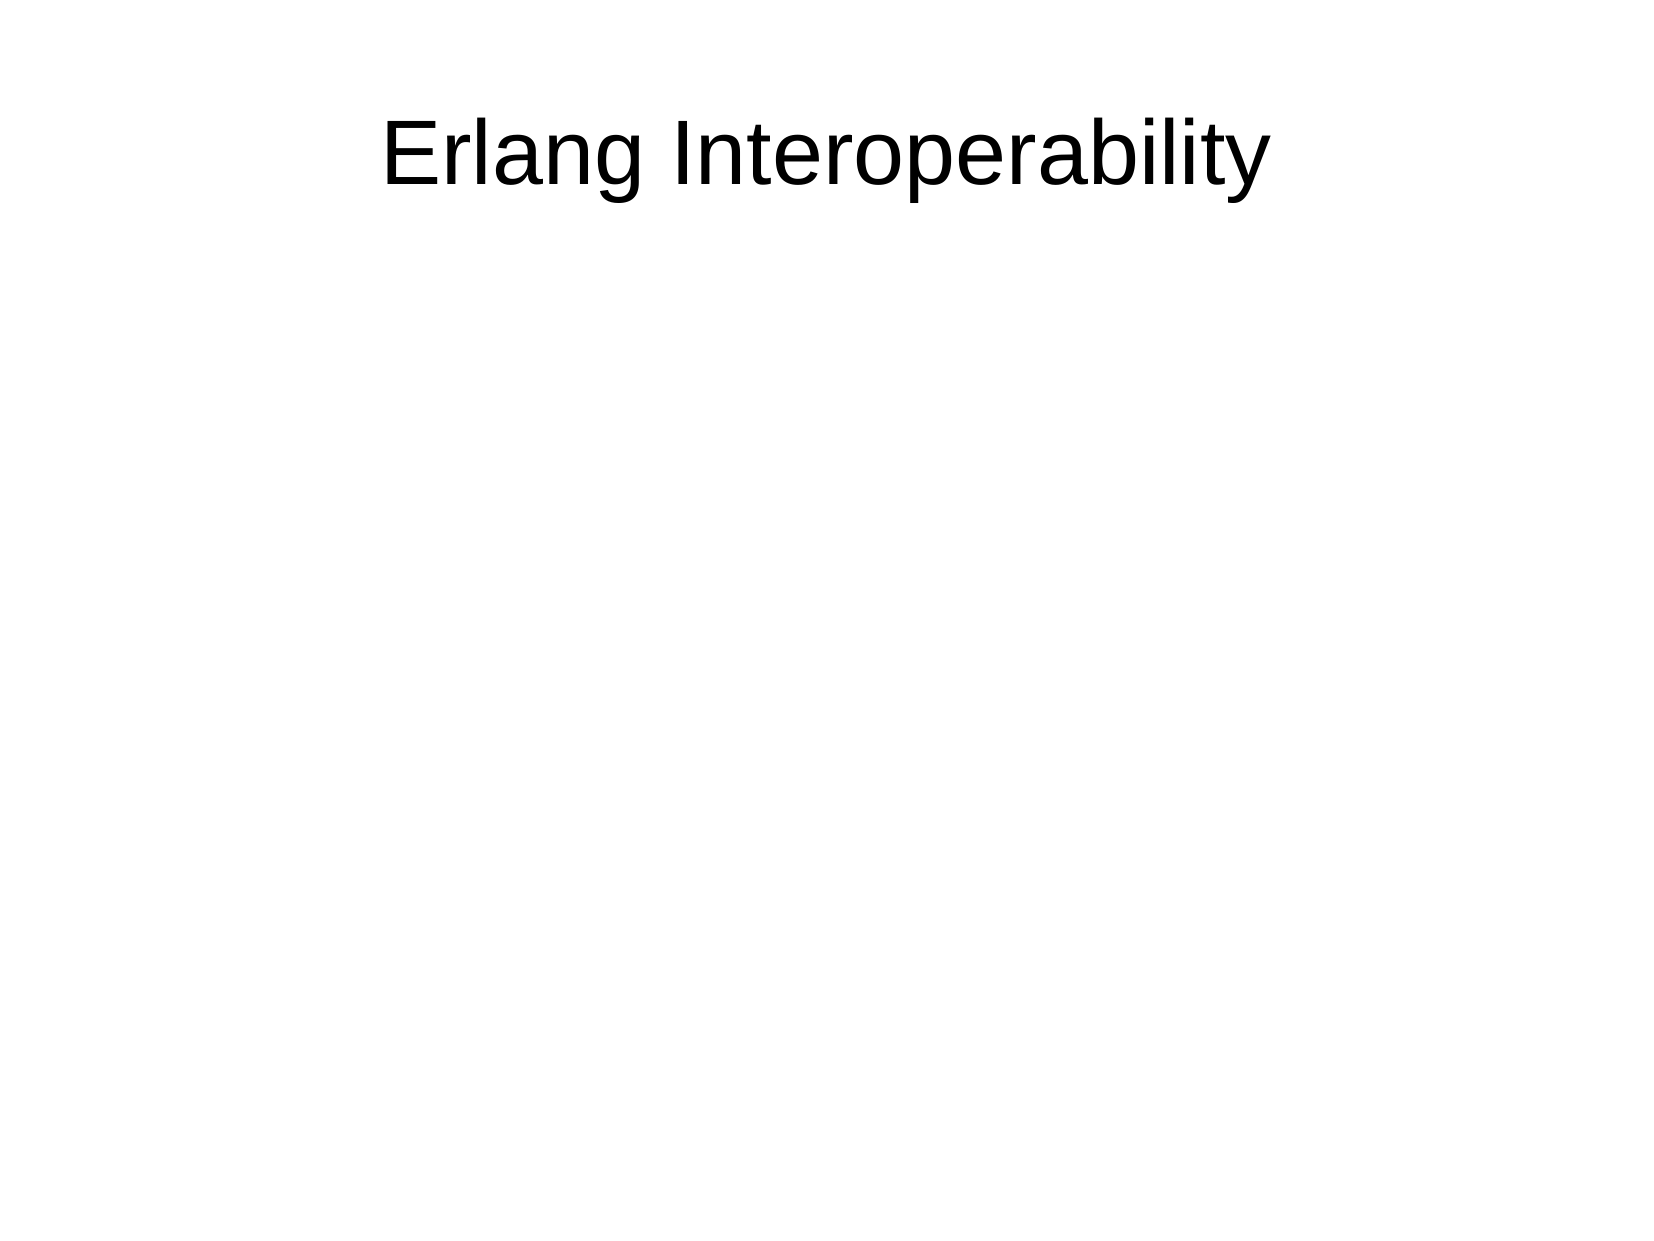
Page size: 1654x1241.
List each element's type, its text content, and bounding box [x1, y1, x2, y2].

title Erlang Interoperability [82, 49, 1571, 257]
